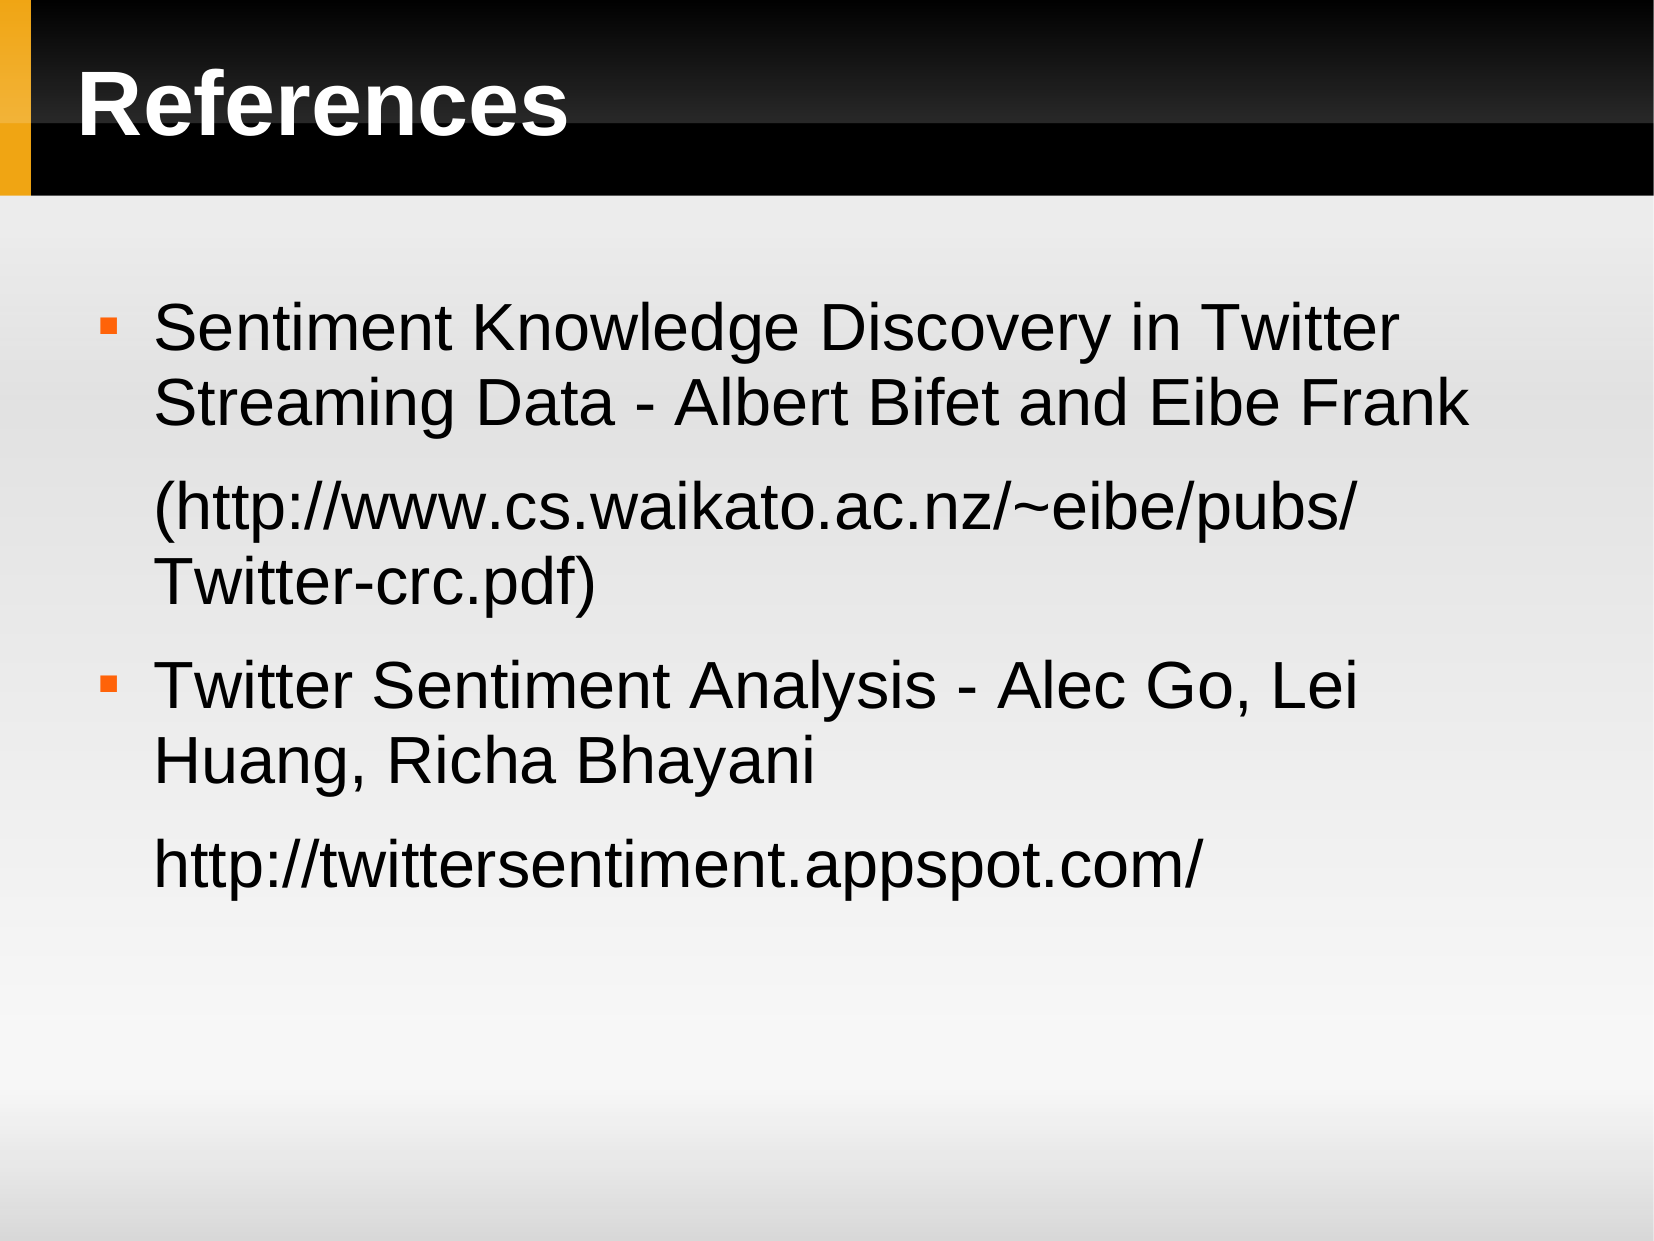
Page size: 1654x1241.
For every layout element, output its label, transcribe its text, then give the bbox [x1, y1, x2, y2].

picture [0, 0, 1654, 1241]
list Sentiment Knowledge Discovery in Twitter Streaming Data - Albert Bifet and Eibe Frank (http://www.cs.waikato.ac.nz/~eibe/pubs/Twitter-crc.pdf) Twitter Sentiment Analysis - Alec Go, Lei Huang, Richa Bhayani http://twittersentiment.appspot.com/ [82, 290, 1571, 1109]
title References [76, 0, 1565, 208]
